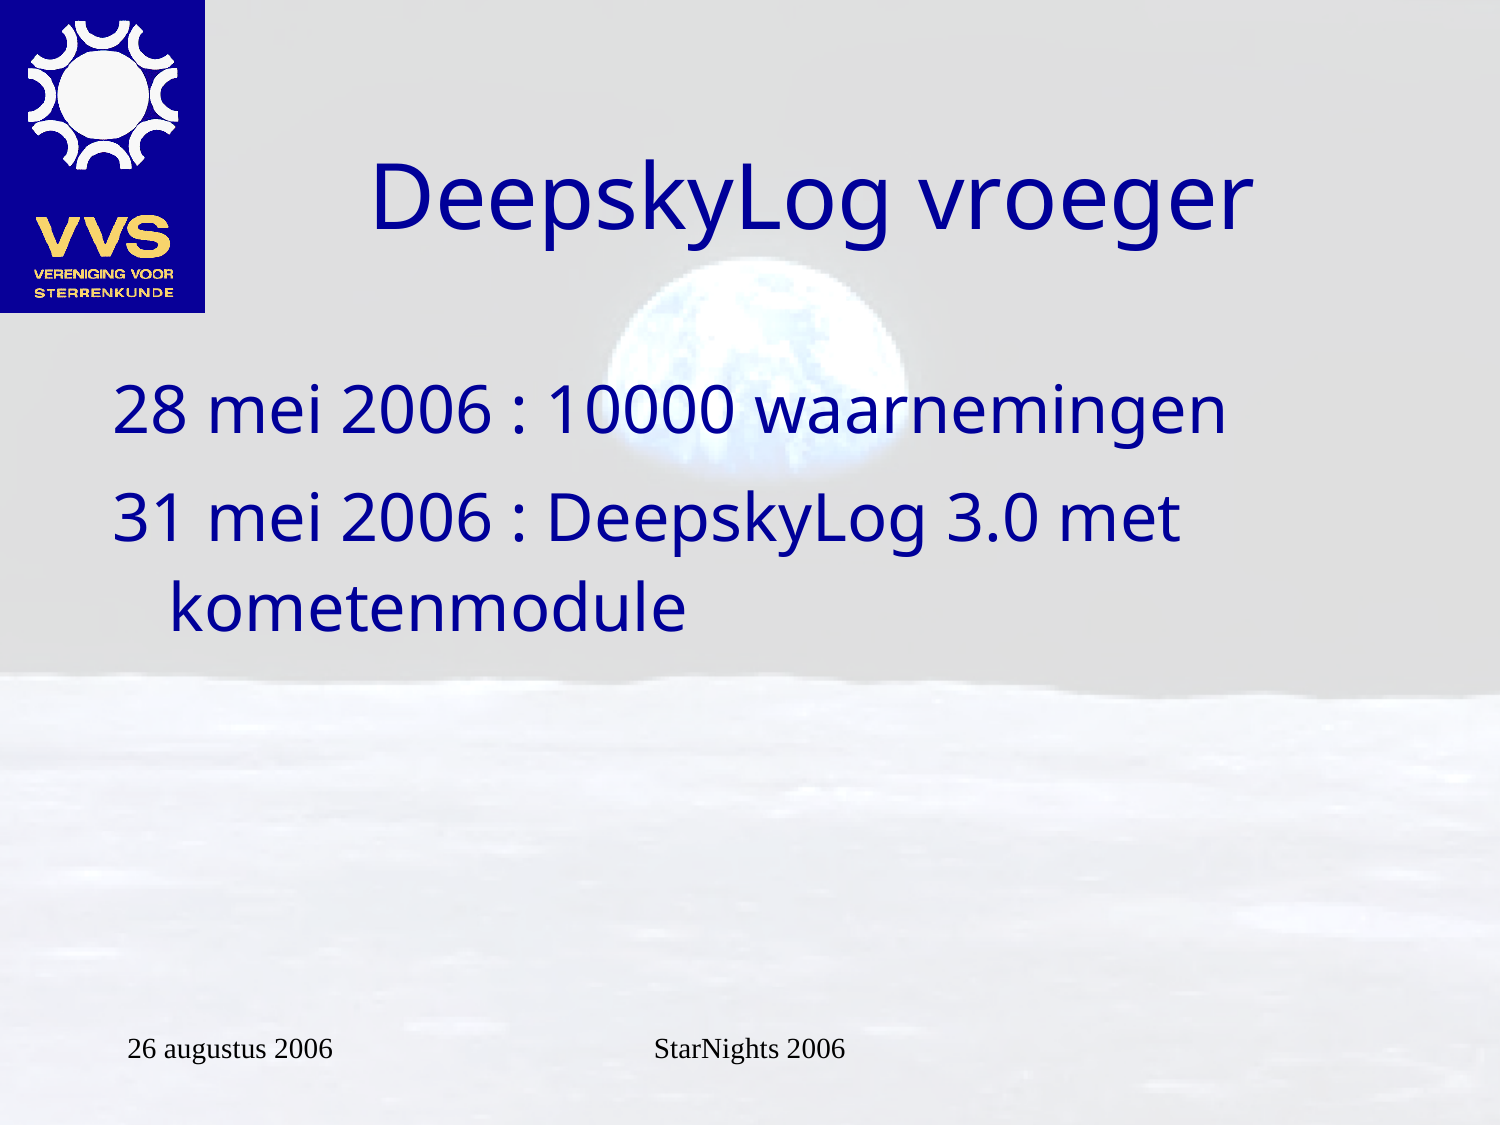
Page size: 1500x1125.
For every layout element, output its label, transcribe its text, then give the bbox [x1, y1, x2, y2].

picture [0, 0, 205, 313]
list 28 mei 2006 : 10000 waarnemingen 31 mei 2006 : DeepskyLog 3.0 met kometenmodule [112, 362, 1388, 1001]
title DeepskyLog vroeger [237, 76, 1388, 312]
